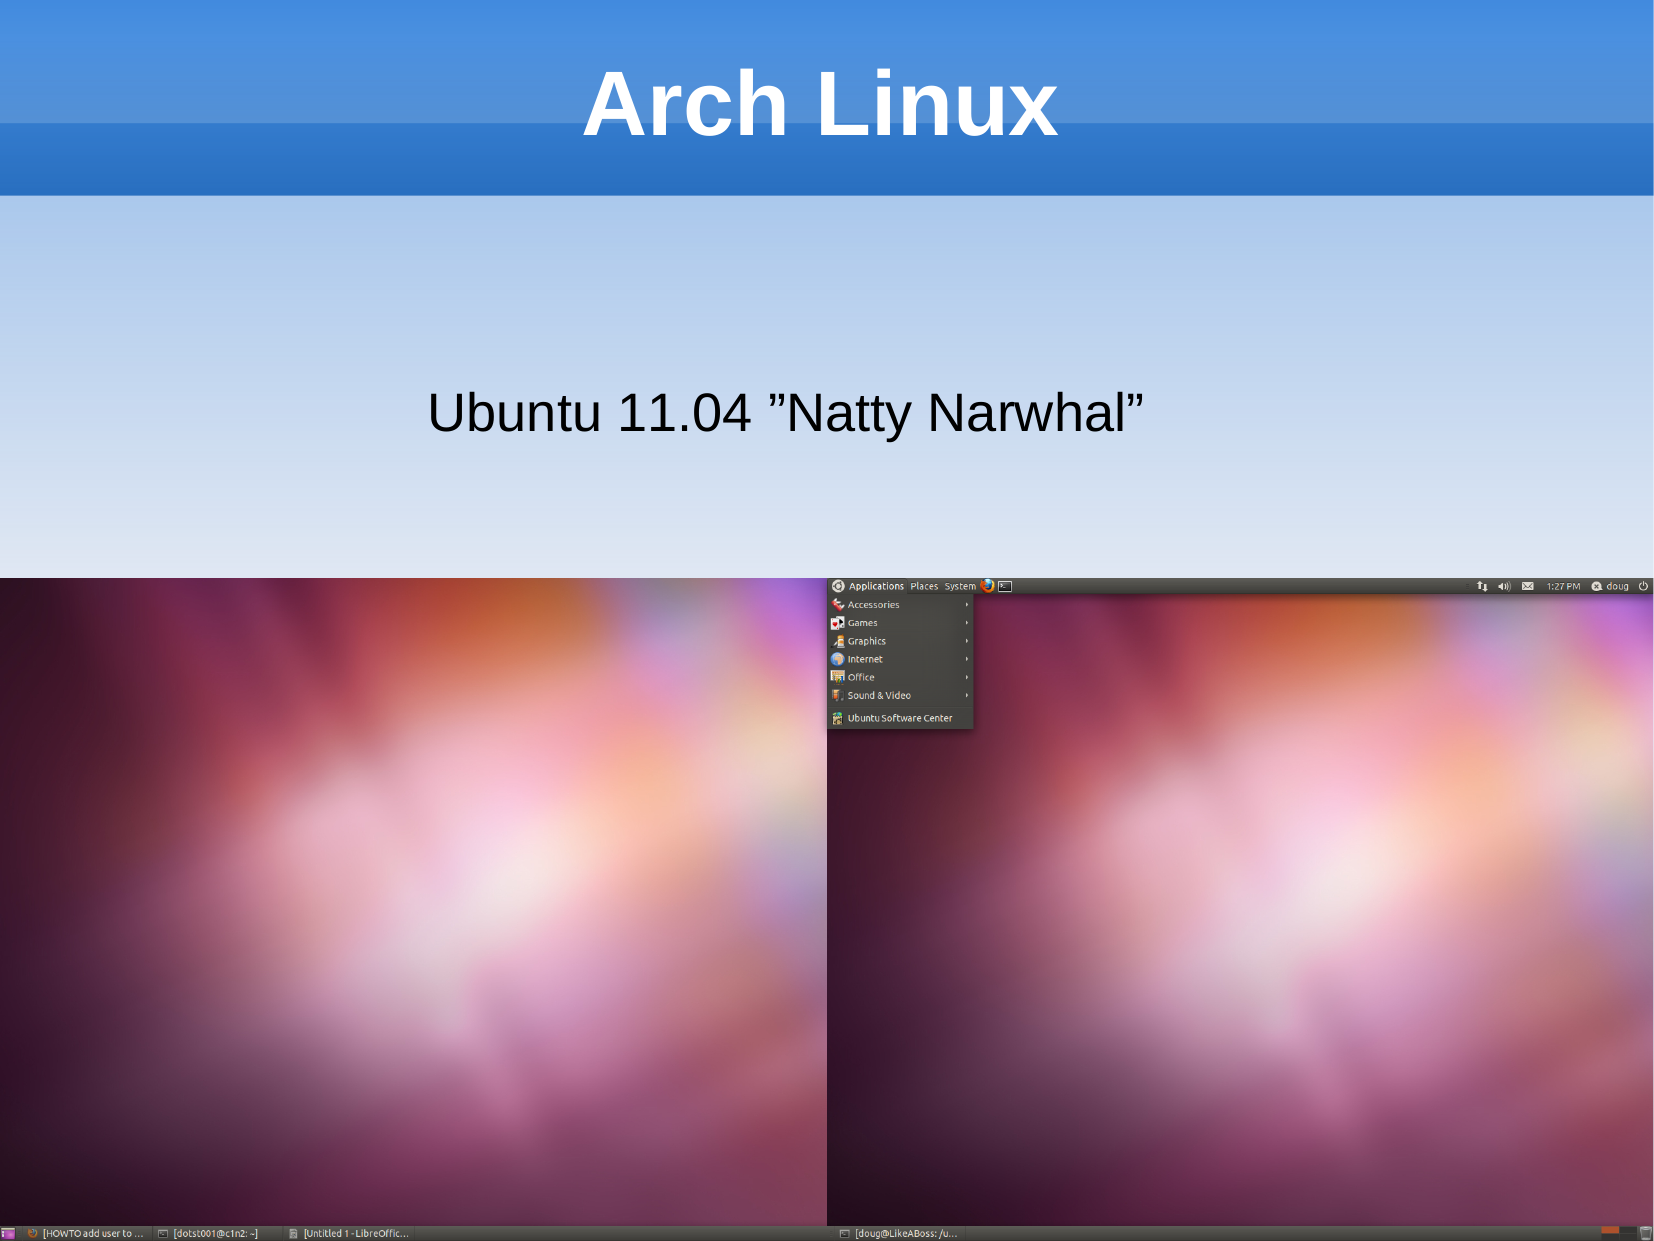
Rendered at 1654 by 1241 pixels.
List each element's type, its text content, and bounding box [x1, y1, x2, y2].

picture [0, 0, 1654, 1241]
text_box Ubuntu 11.04 ”Natty Narwhal” [412, 375, 1201, 526]
title Arch Linux [76, 0, 1565, 208]
